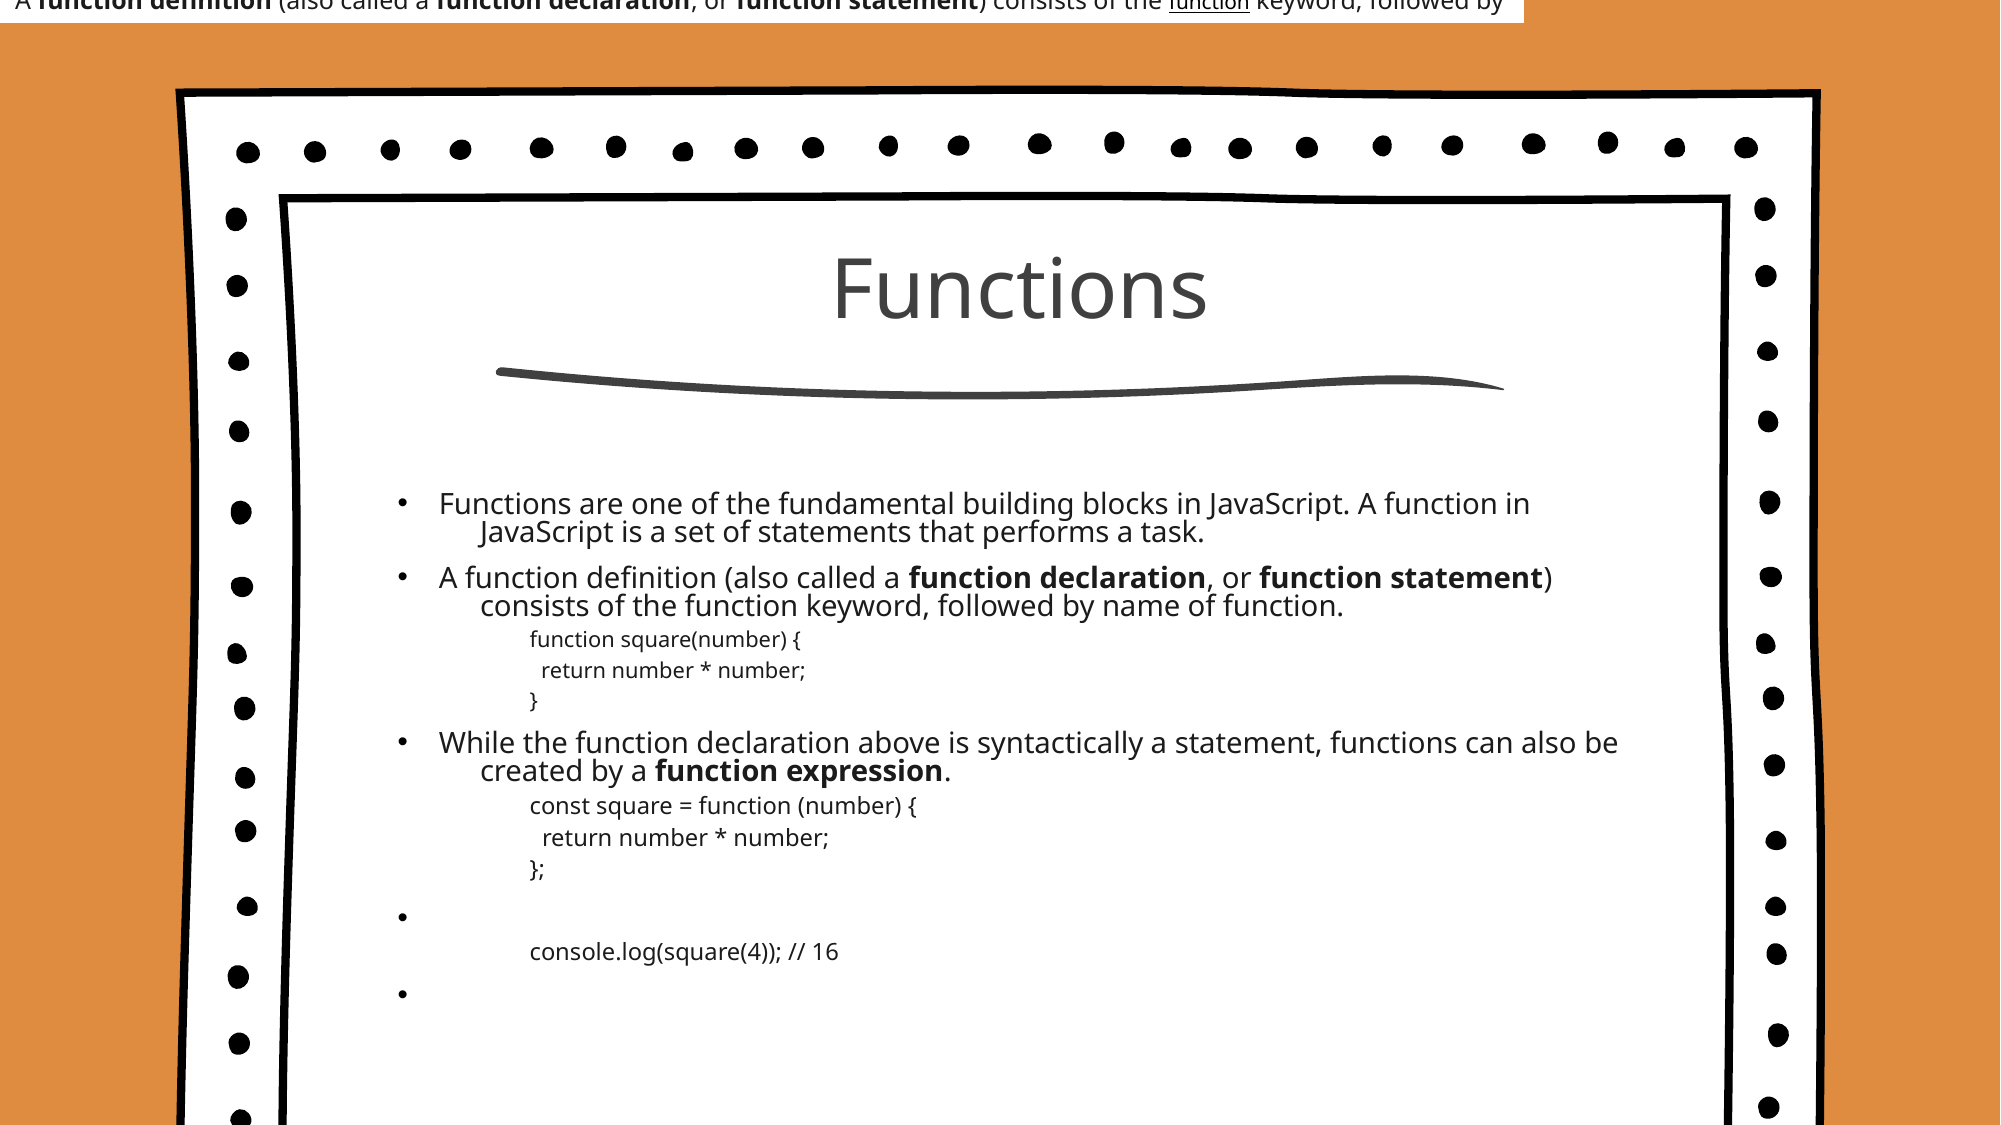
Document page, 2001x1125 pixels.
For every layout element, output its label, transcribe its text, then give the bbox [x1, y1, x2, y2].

title Functions [382, 239, 1658, 353]
text_box A function definition (also called a function declaration, or function statement) consists of the function keyword, followed by [0, 0, 1524, 23]
list Functions are one of the fundamental building blocks in JavaScript. A function in JavaScript is a set of statements that performs a task. A function definition (also called a function declaration, or function statement) consists of the function keyword, followed by name of function. function square(number) { return number * number; } While the function declaration above is syntactically a statement, functions can also be created by a function expression. const square = function (number) { return number * number; }; console.log(square(4)); // 16 [382, 426, 1658, 1067]
